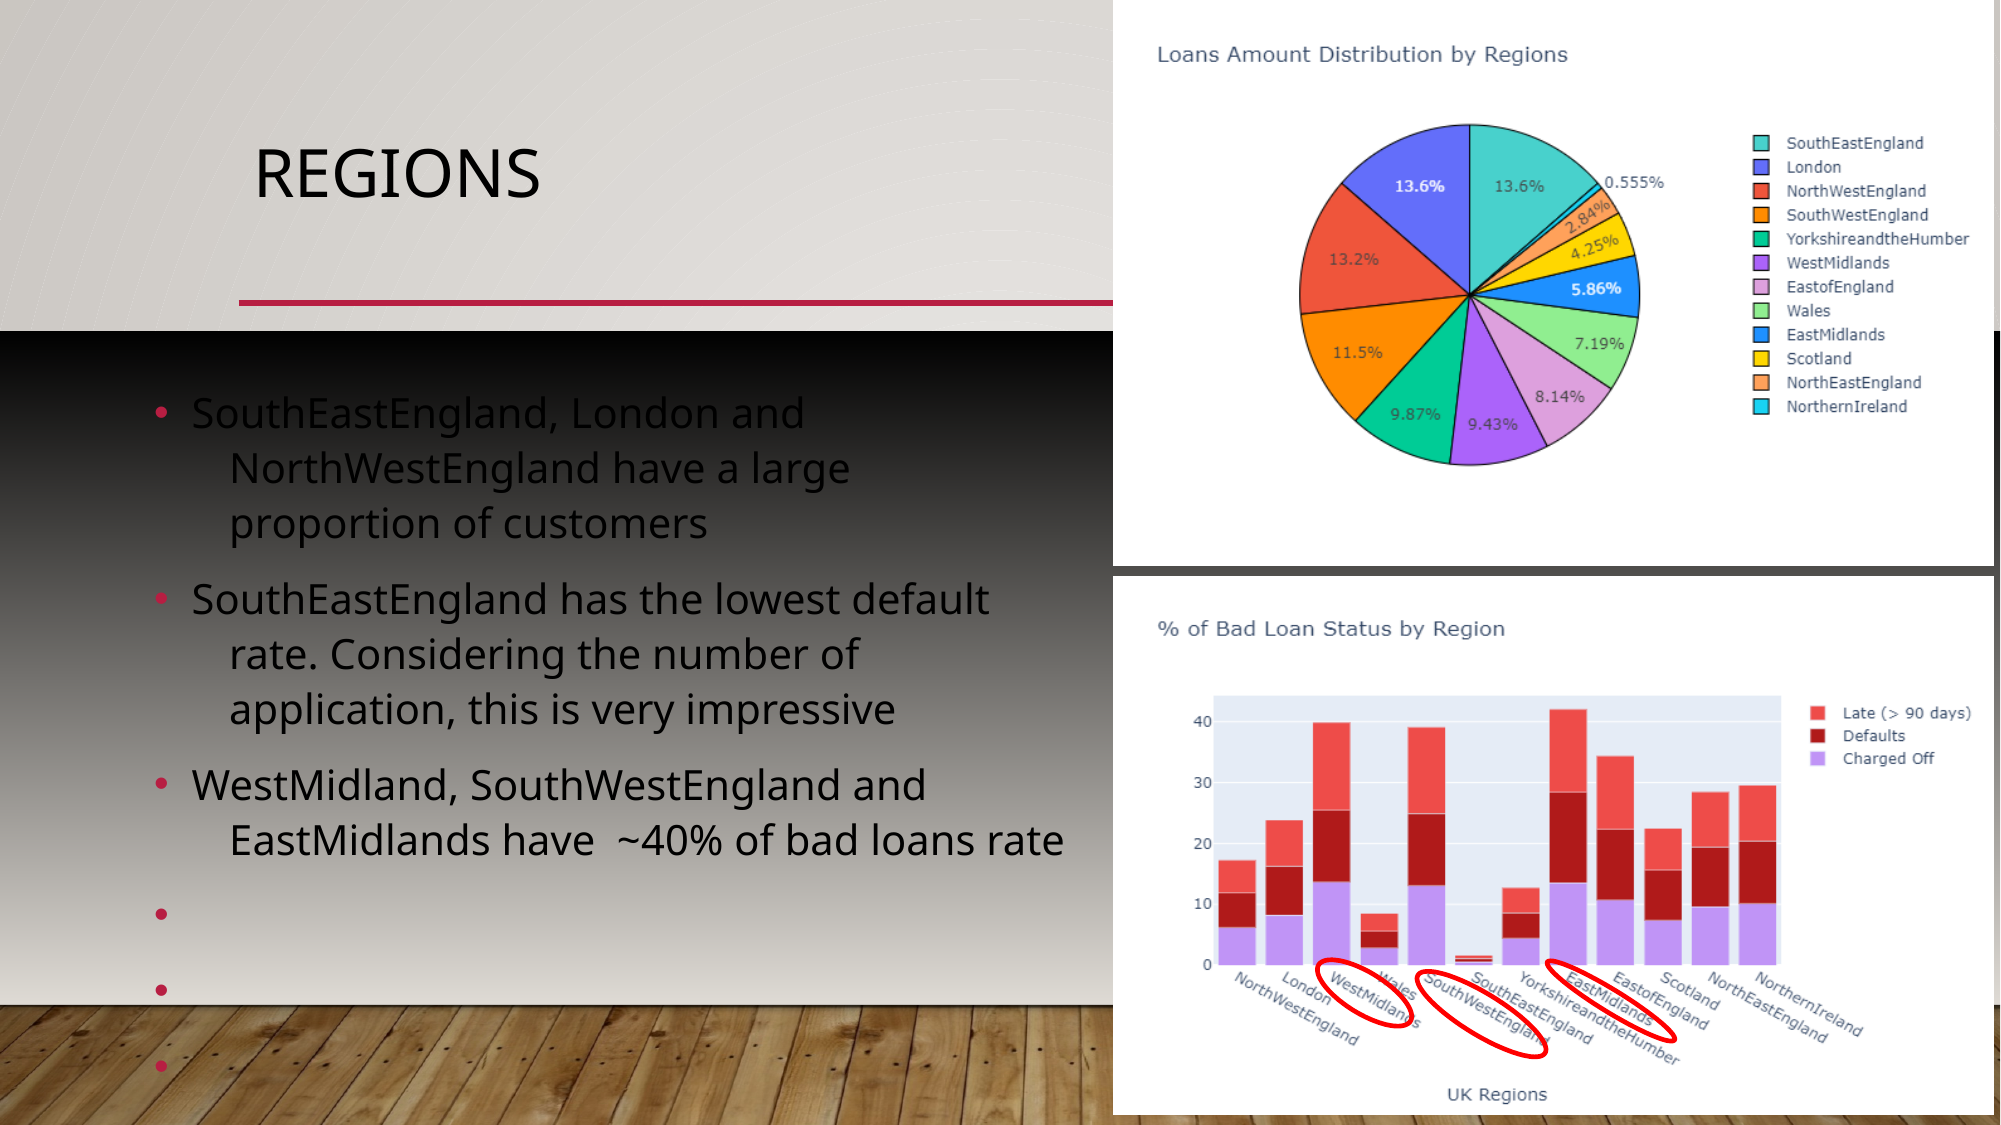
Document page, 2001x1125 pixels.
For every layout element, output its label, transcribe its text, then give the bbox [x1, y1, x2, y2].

title Regions [238, 131, 1113, 305]
picture [1113, 0, 1994, 566]
text_box SouthEastEngland, London and NorthWestEngland have a large proportion of customers SouthEastEngland has the lowest default rate. Considering the number of application, this is very impressive WestMidland, SouthWestEngland and EastMidlands have ~40% of bad loans rate [139, 374, 1085, 953]
picture [1113, 576, 1994, 1115]
